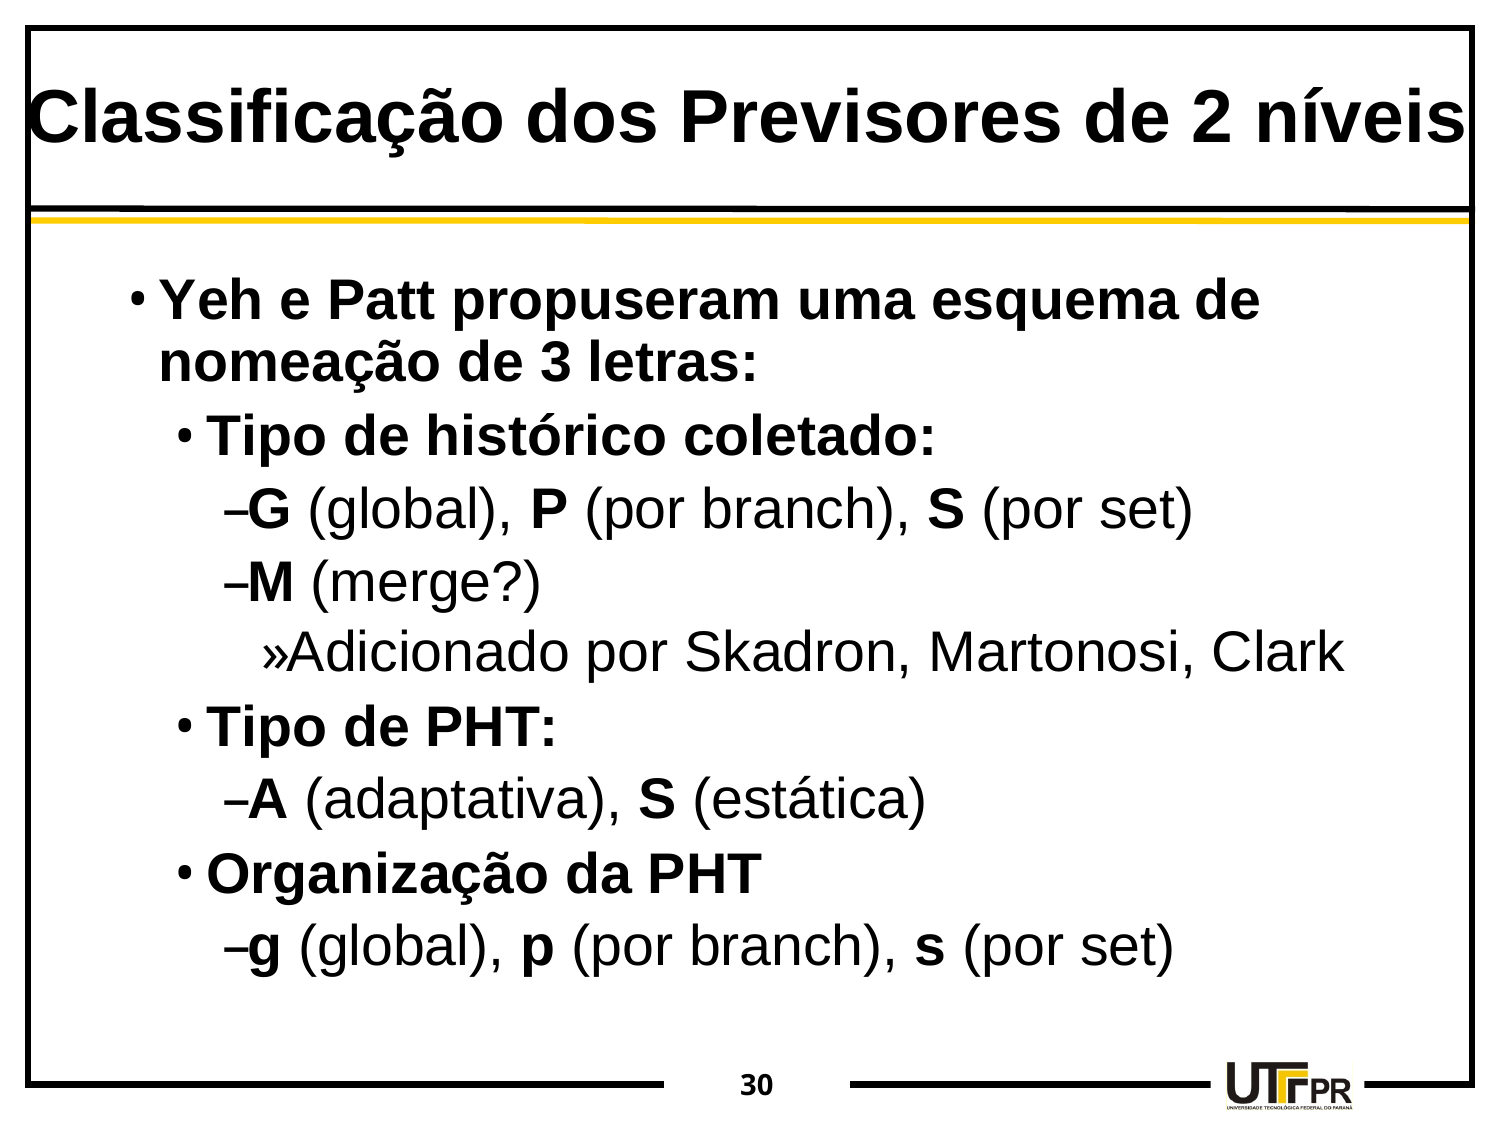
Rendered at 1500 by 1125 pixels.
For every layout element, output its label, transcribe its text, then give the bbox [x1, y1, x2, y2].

picture [1226, 1062, 1353, 1110]
list Yeh e Patt propuseram uma esquema de nomeação de 3 letras: Tipo de histórico coletado: G (global), P (por branch), S (por set) M (merge?) Adicionado por Skadron, Martonosi, Clark Tipo de PHT: A (adaptativa), S (estática) Organização da PHT g (global), p (por branch), s (por set) [112, 262, 1375, 1050]
title Classificação dos Previsores de 2 níveis [23, 35, 1471, 201]
